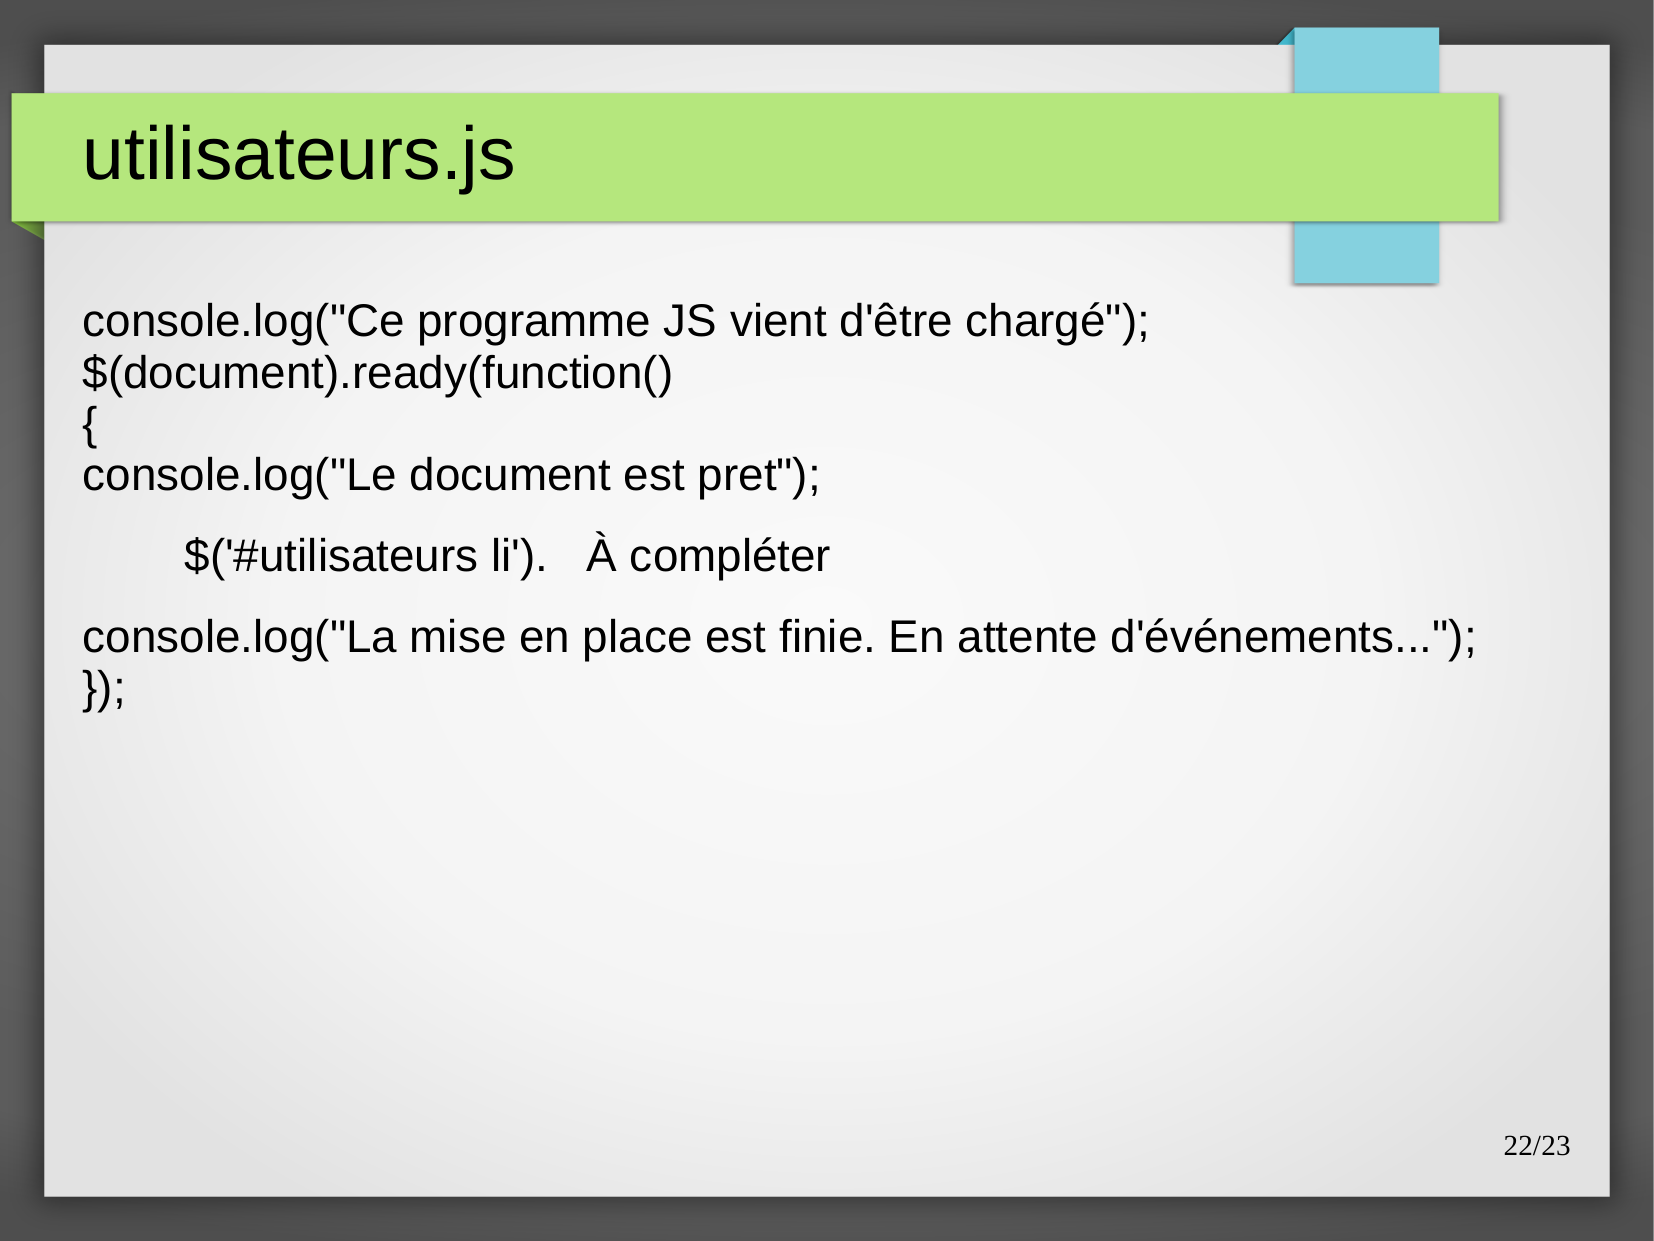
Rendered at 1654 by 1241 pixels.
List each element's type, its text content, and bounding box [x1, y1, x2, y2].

title utilisateurs.js [82, 94, 1264, 213]
picture [0, 0, 1654, 1241]
list console.log("Ce programme JS vient d'être chargé"); $(document).ready(function() { console.log("Le document est pret"); $('#utilisateurs li'). À compléter console.log("La mise en place est finie. En attente d'événements..."); }); [82, 295, 1571, 1015]
